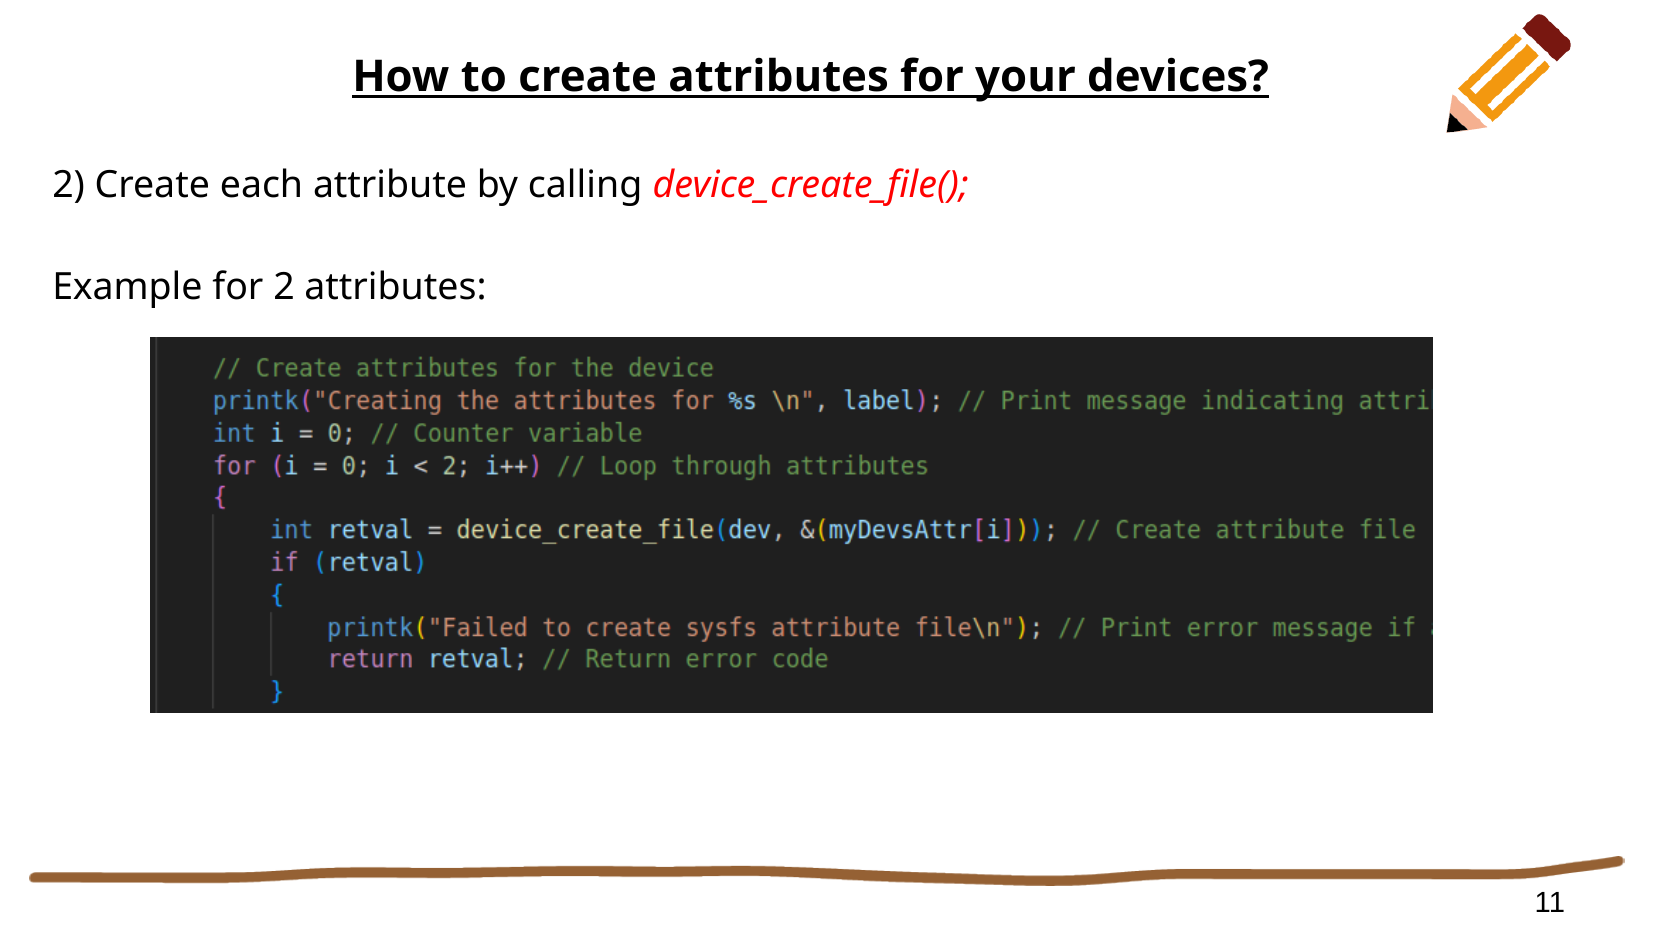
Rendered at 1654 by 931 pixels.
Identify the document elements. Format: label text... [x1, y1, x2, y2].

picture [29, 856, 1625, 886]
text_box 2) Create each attribute by calling device_create_file(); Example for 2 attributes: [37, 150, 993, 291]
picture [150, 337, 1433, 713]
picture [1446, 14, 1571, 133]
text_box How to create attributes for your devices? [337, 37, 1245, 102]
